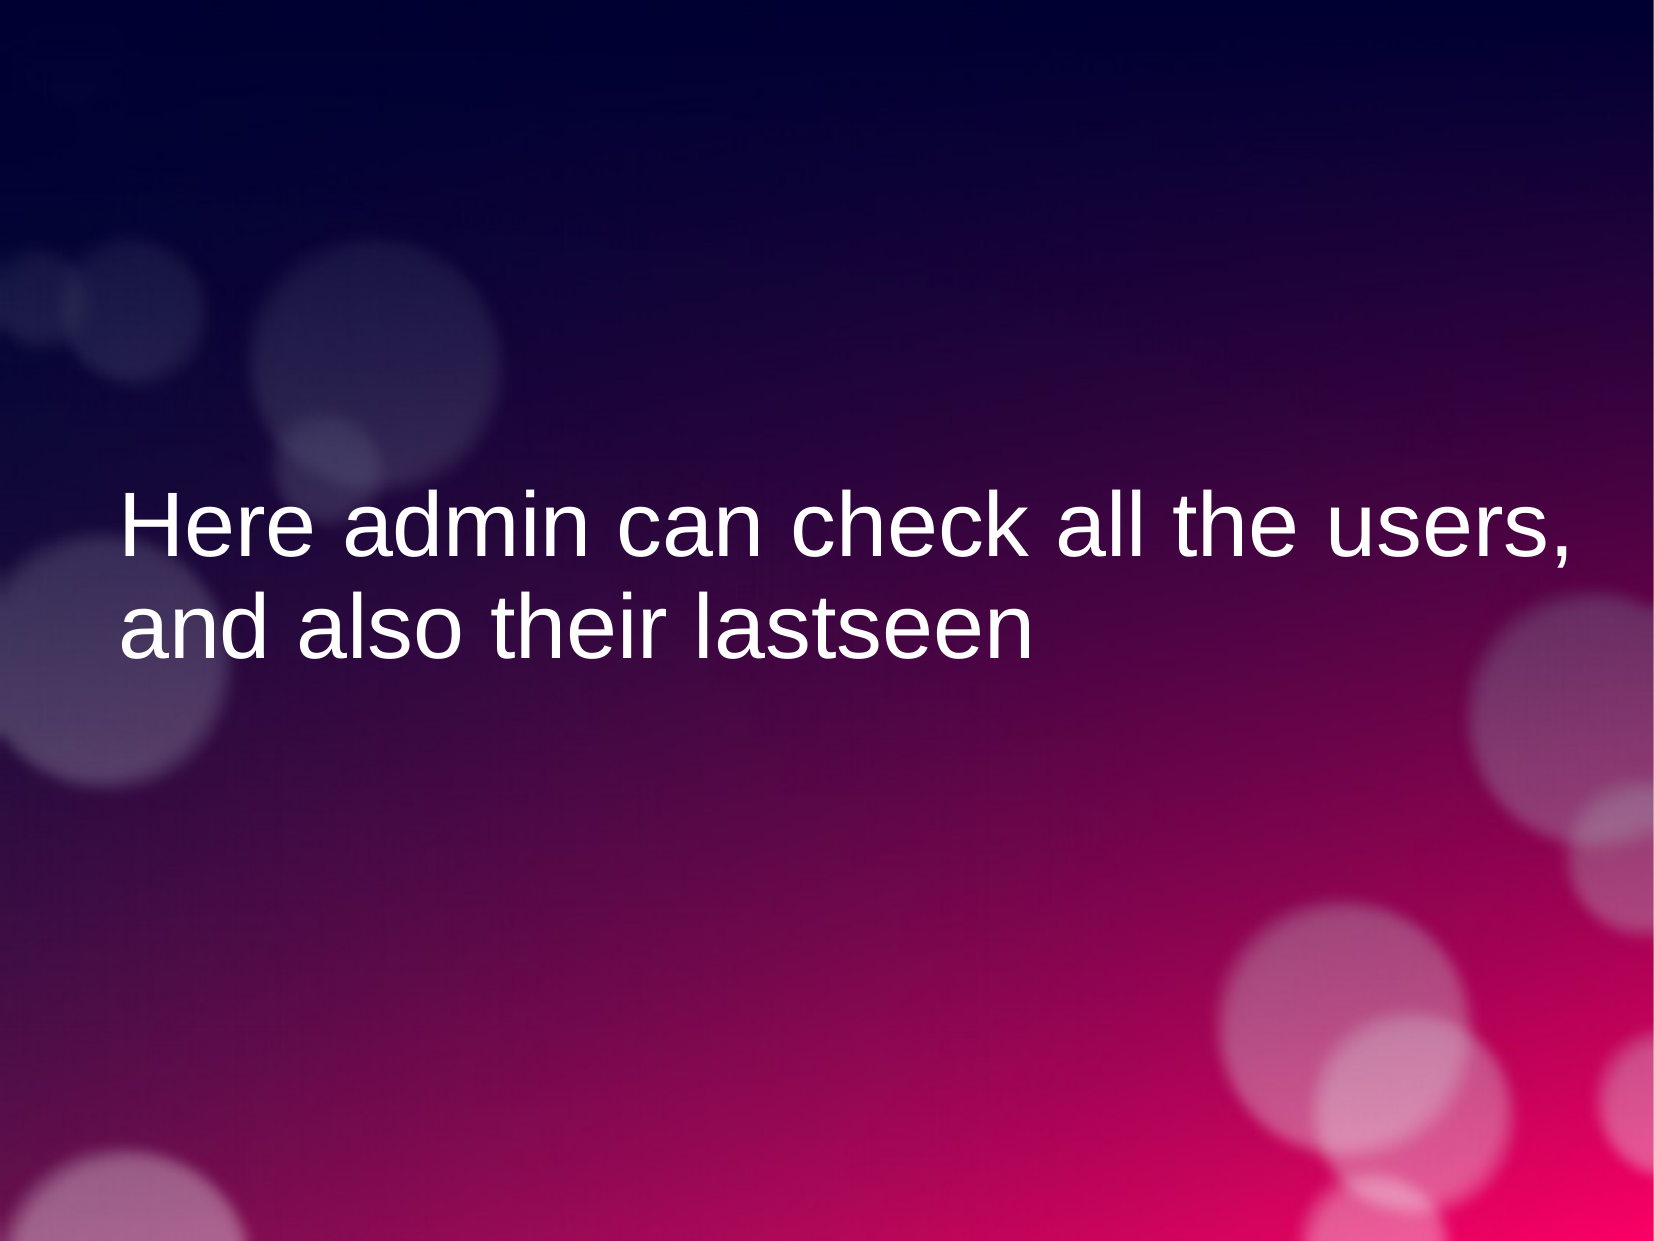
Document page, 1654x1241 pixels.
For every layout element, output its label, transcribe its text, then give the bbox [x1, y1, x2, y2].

title Here admin can check all the users, and also their lastseen [118, 472, 1607, 680]
picture [0, 0, 1654, 1241]
